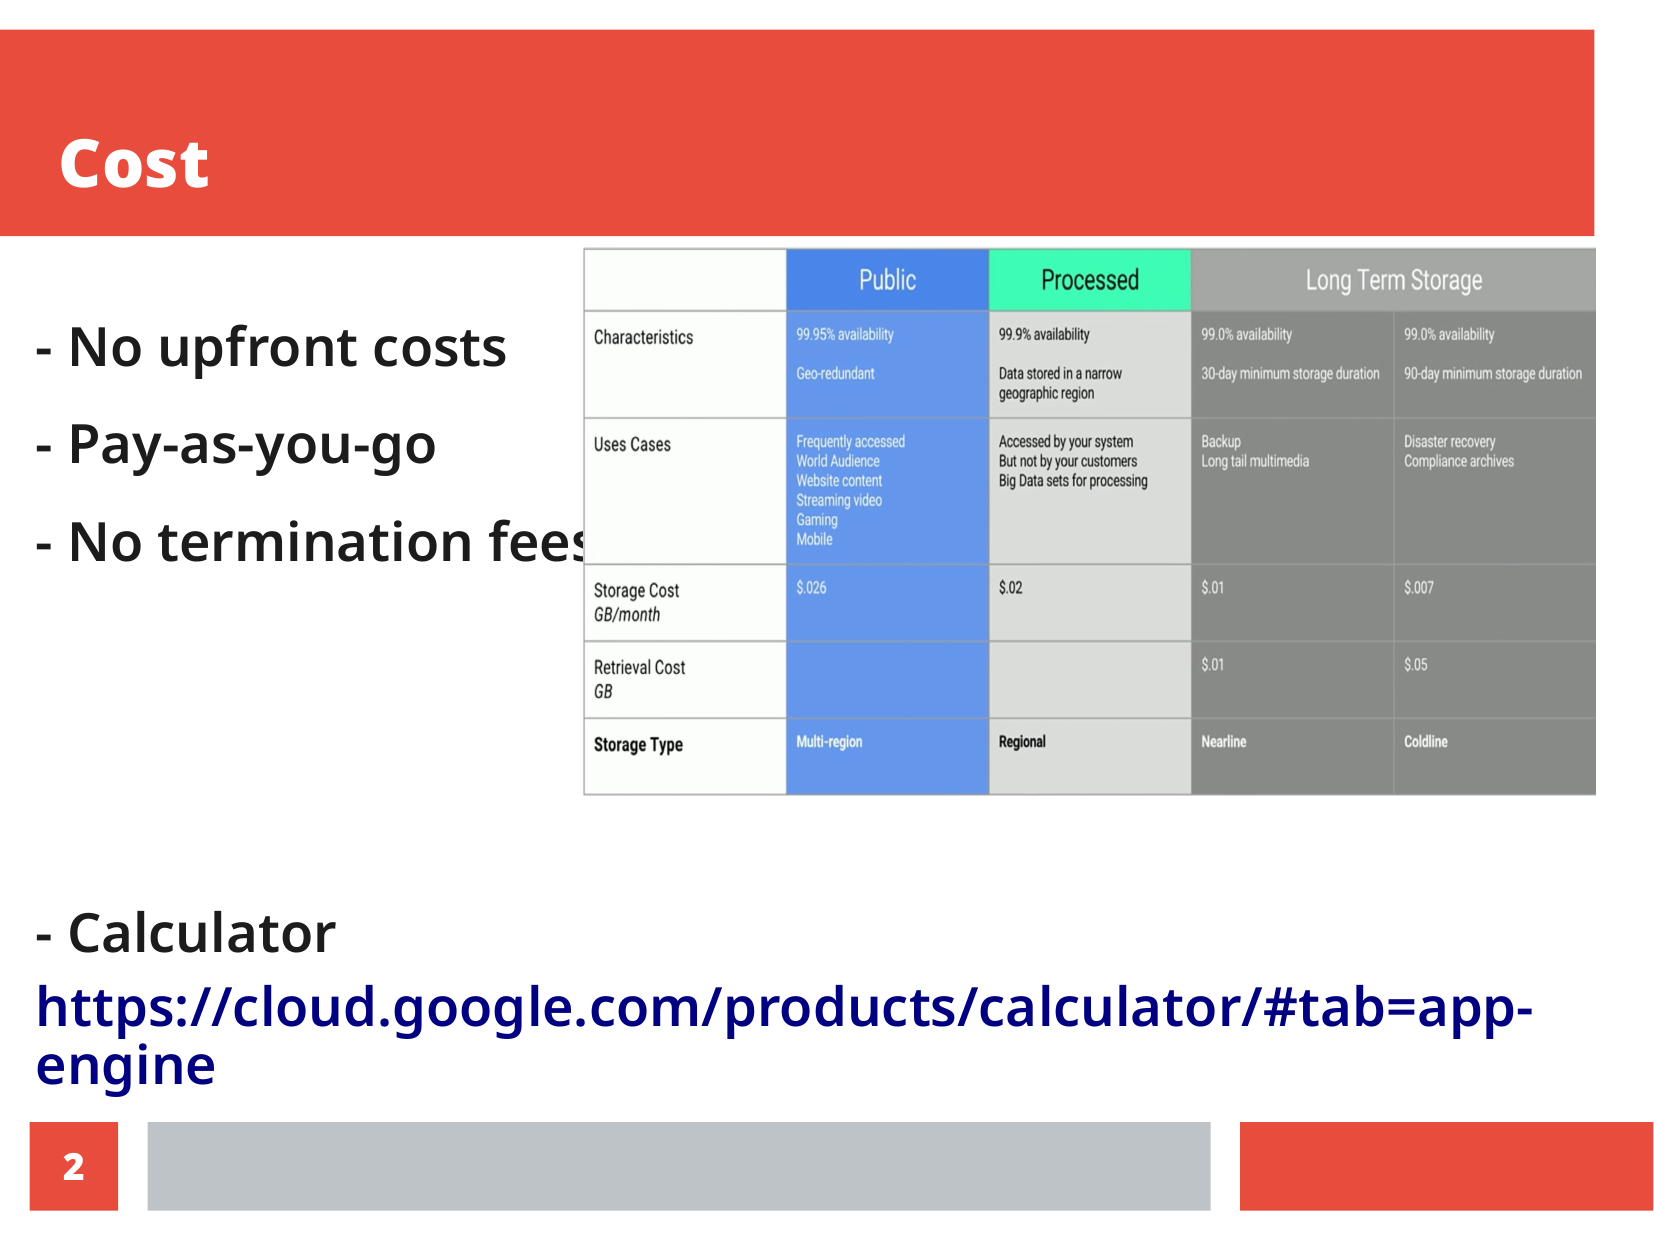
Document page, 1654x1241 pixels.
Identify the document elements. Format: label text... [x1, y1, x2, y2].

title Cost [59, 59, 1595, 207]
list - No upfront costs - Pay-as-you-go - No termination fees - Calculator https://cloud.google.com/products/calculator/#tab=app-engine [35, 308, 1542, 1076]
picture [583, 246, 1596, 796]
